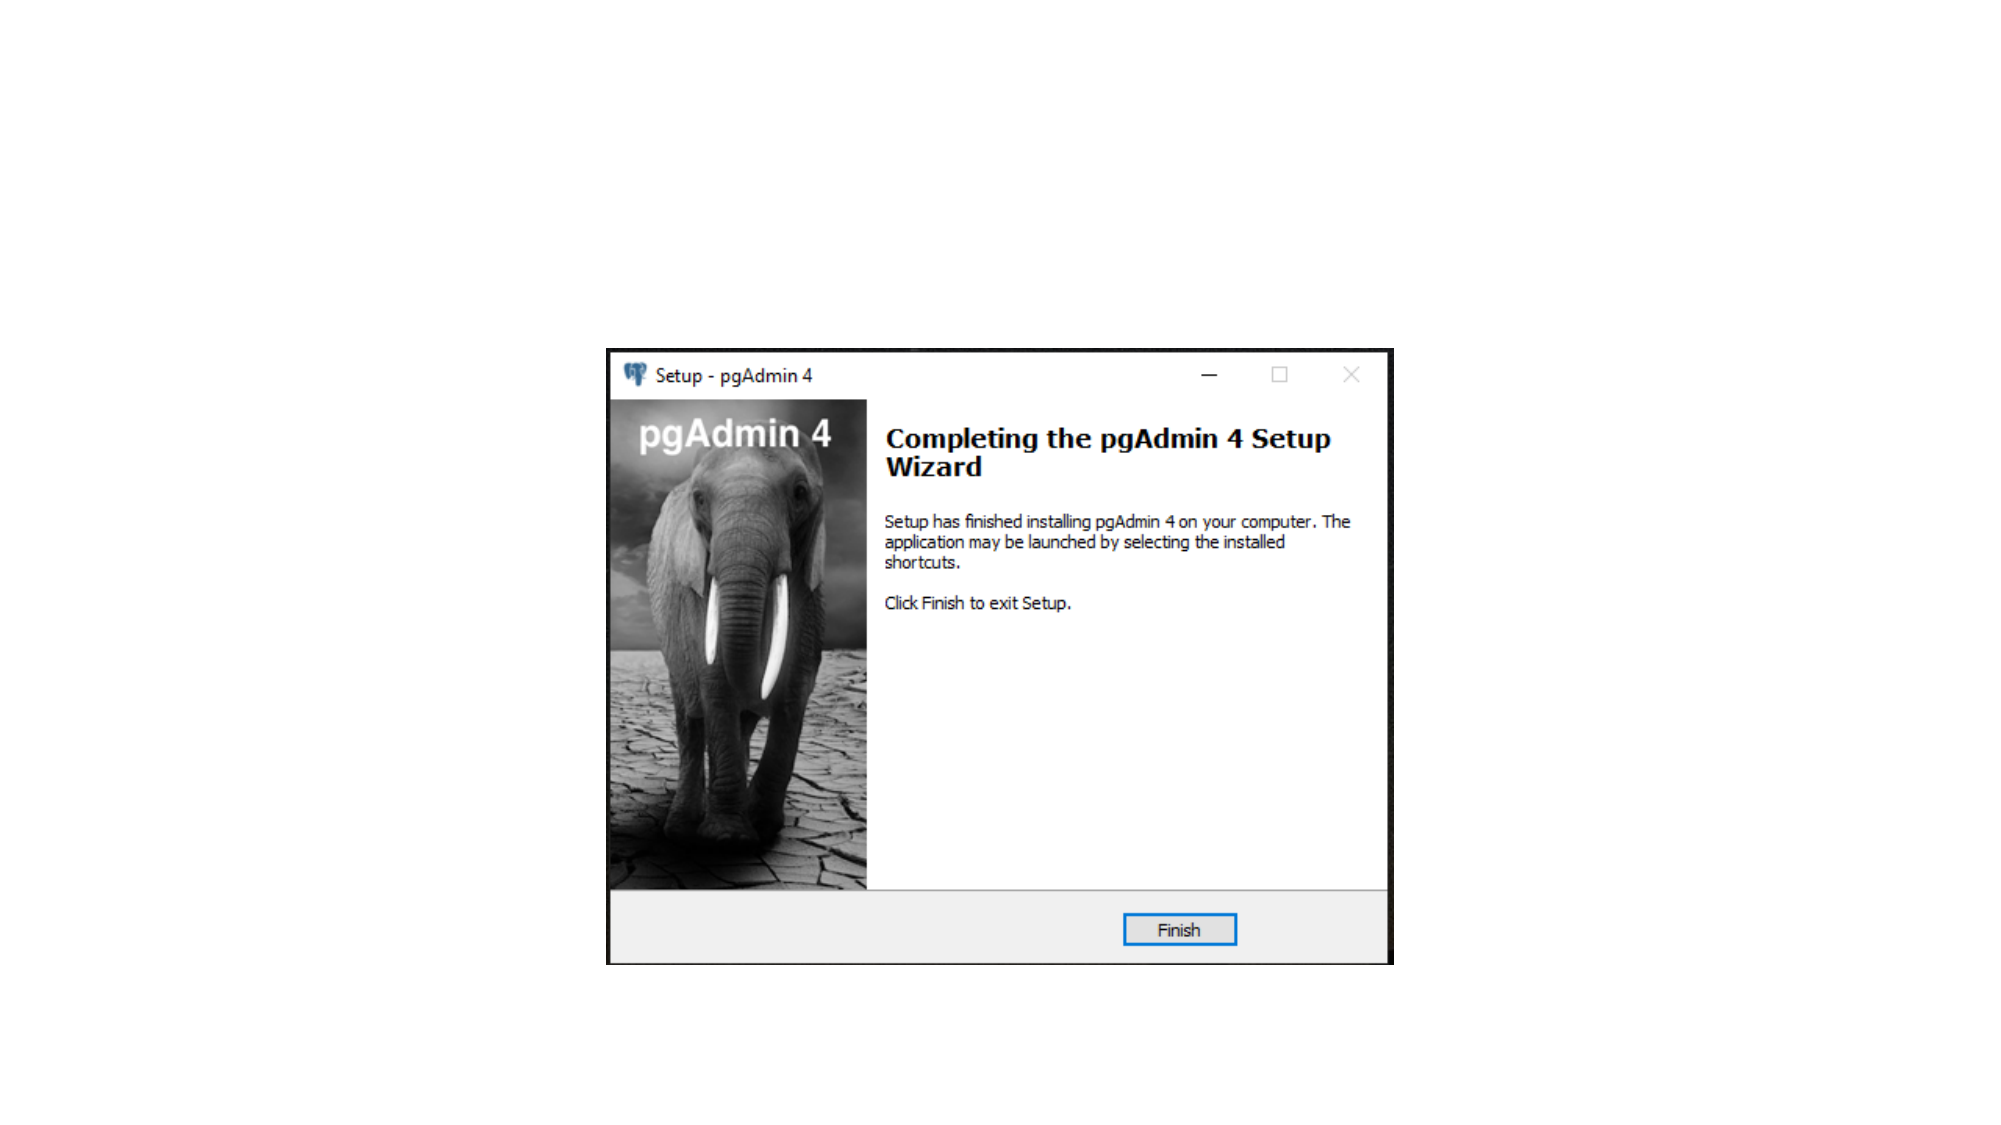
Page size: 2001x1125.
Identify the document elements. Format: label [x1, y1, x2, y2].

picture [606, 348, 1394, 965]
